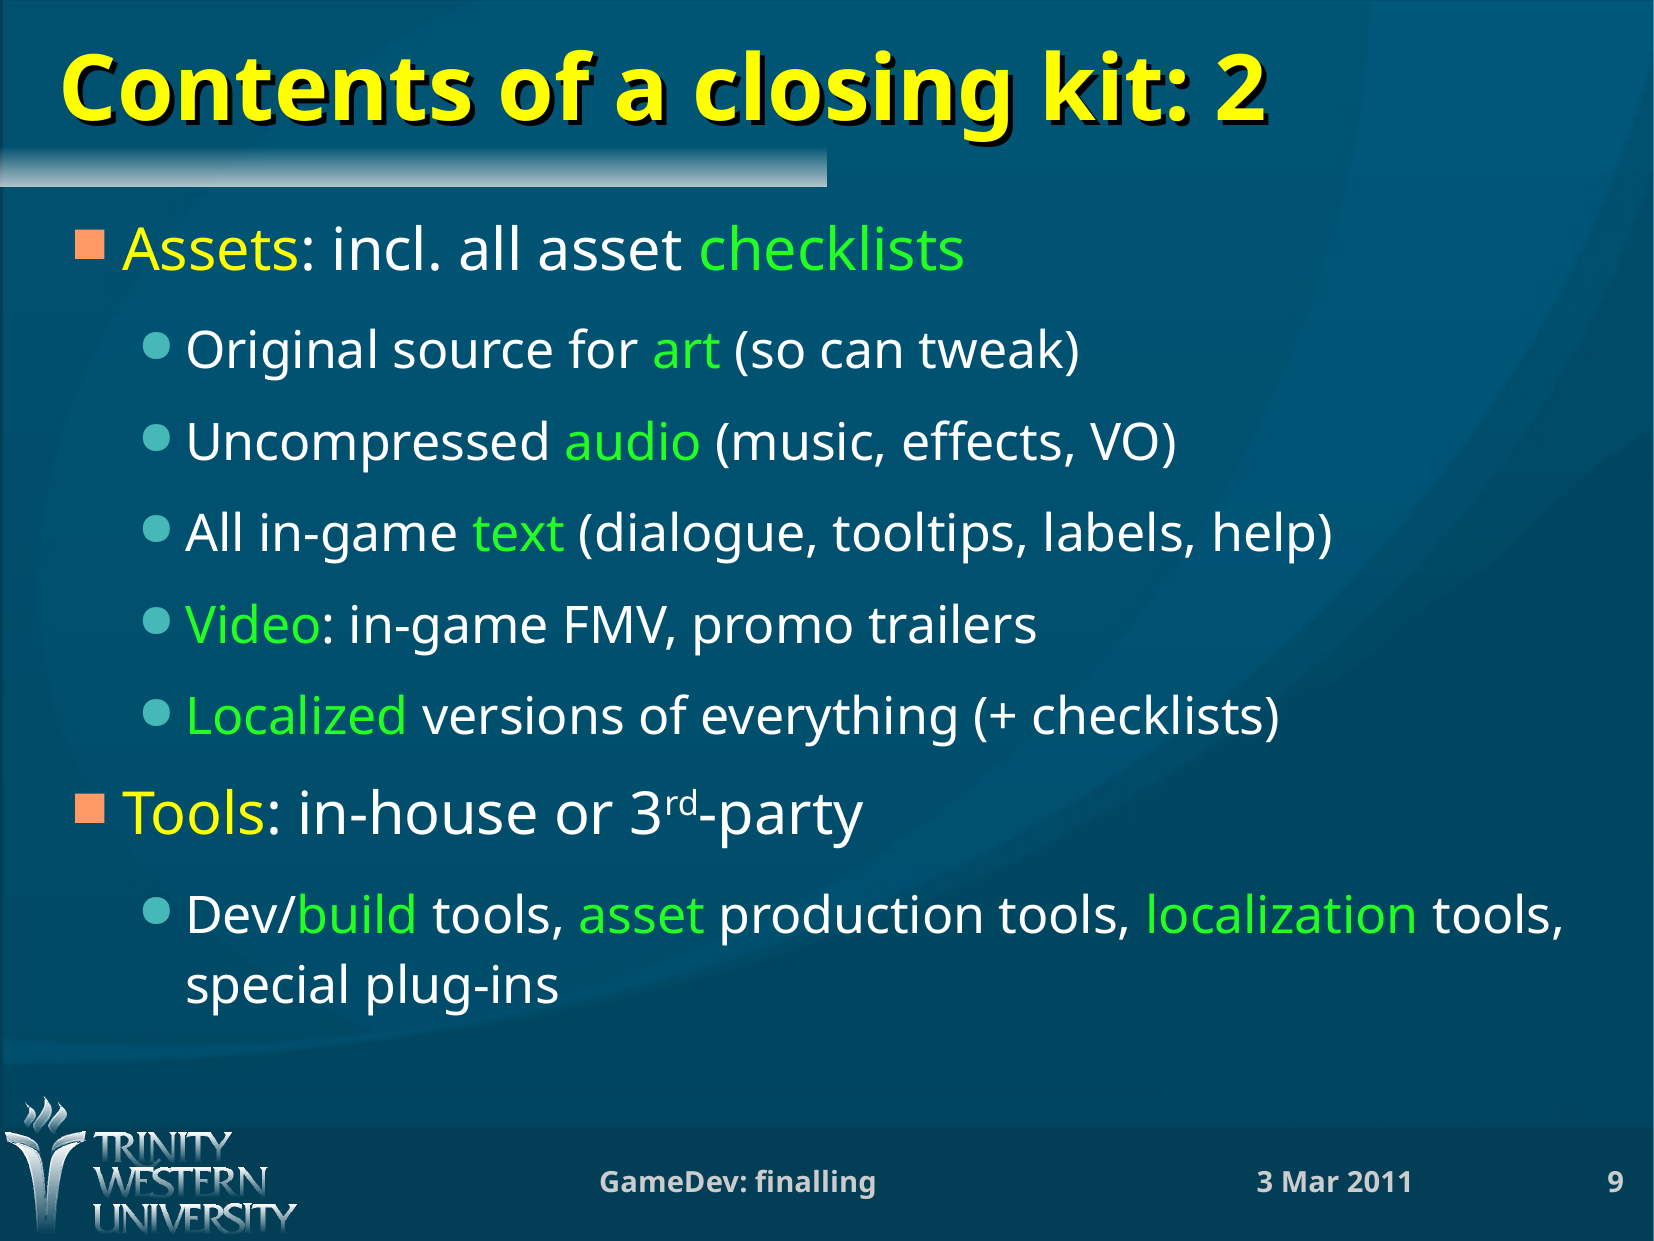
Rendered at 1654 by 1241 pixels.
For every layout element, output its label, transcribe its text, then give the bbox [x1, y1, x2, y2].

title Contents of a closing kit: 2 [59, 19, 1595, 148]
list Assets: incl. all asset checklists Original source for art (so can tweak) Uncompressed audio (music, effects, VO) All in-game text (dialogue, tooltips, labels, help) Video: in-game FMV, promo trailers Localized versions of everything (+ checklists) Tools: in-house or 3rd-party Dev/build tools, asset production tools, localization tools, special plug-ins [59, 206, 1625, 1026]
picture [38, 1227, 54, 1232]
title Closing kits [0, 154, 827, 158]
